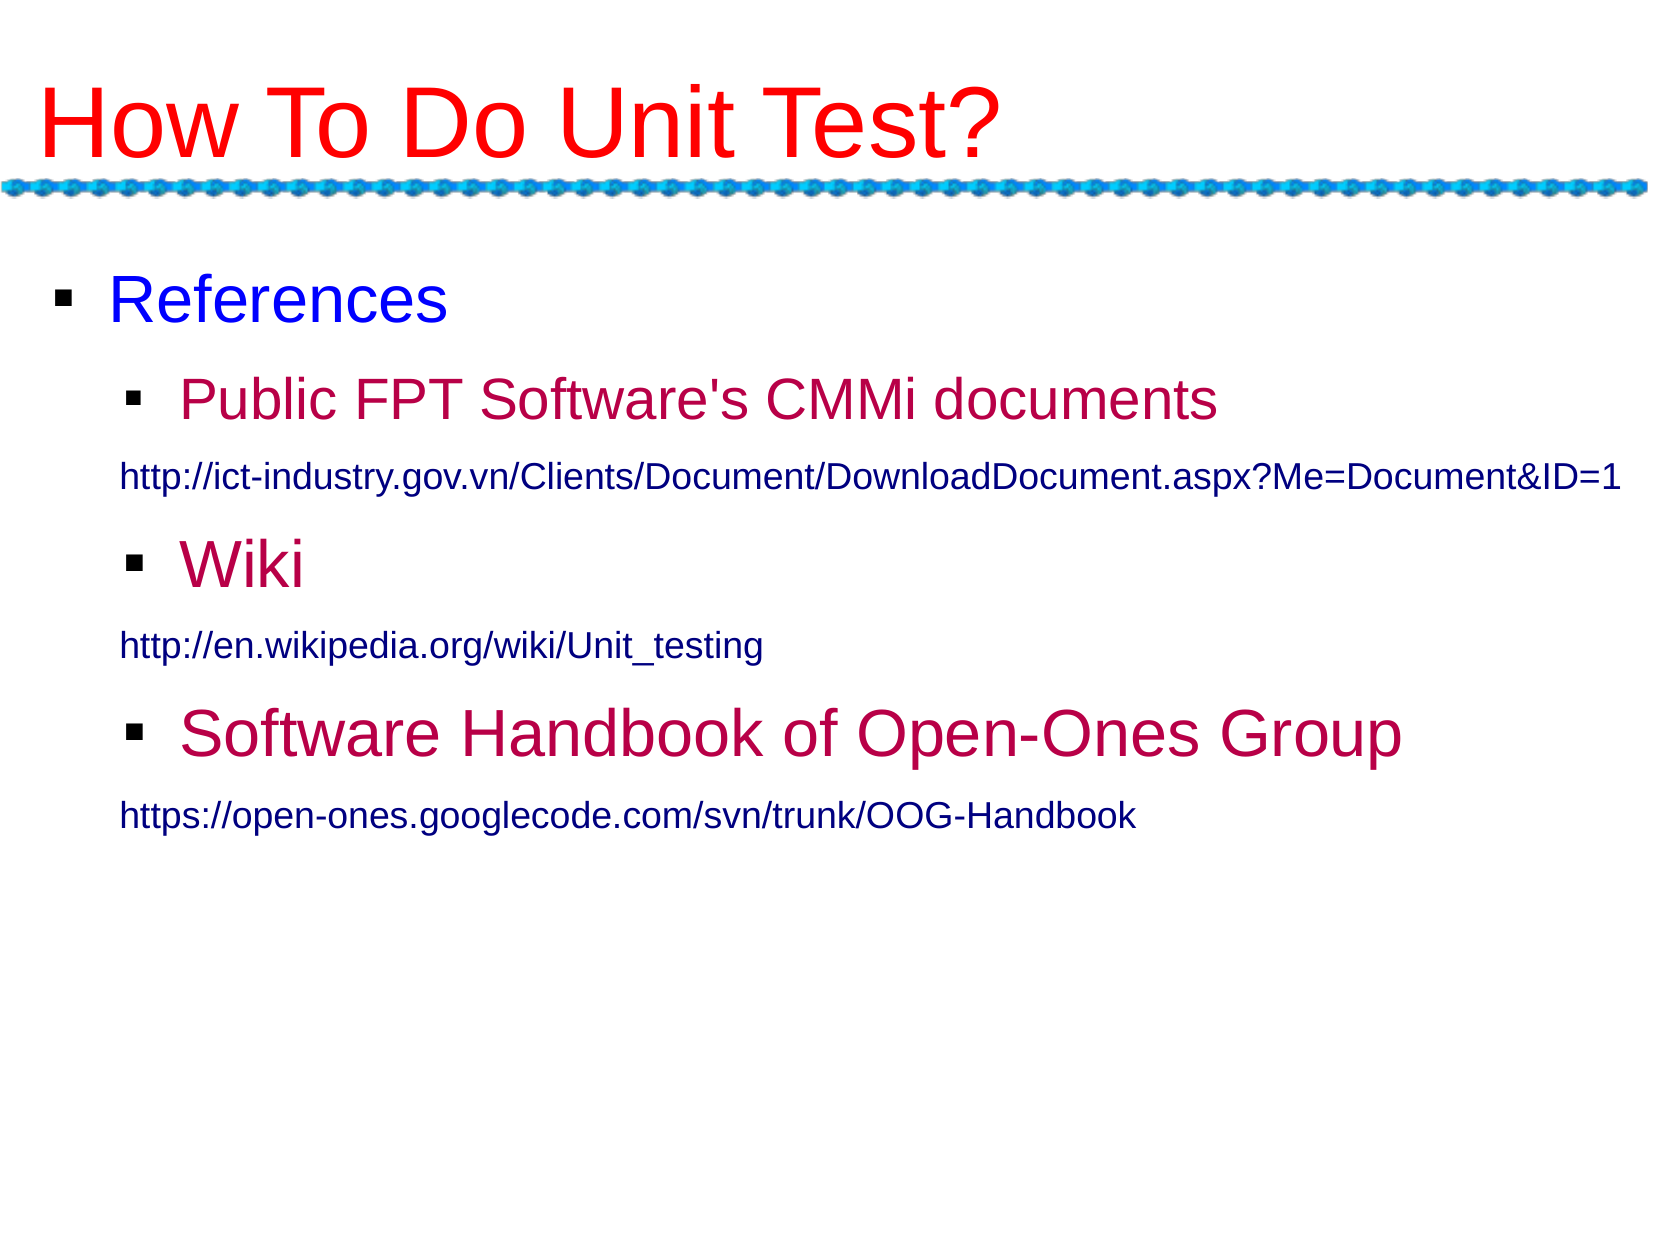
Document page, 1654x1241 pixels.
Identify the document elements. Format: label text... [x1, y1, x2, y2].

title How To Do Unit Test? [37, 37, 1651, 207]
list References Public FPT Software's CMMi documents http://ict-industry.gov.vn/Clients/Document/DownloadDocument.aspx?Me=Document&ID=1 Wiki http://en.wikipedia.org/wiki/Unit_testing Software Handbook of Open-Ones Group https://open-ones.googlecode.com/svn/trunk/OOG-Handbook [37, 262, 1651, 1163]
picture [0, 178, 37, 199]
